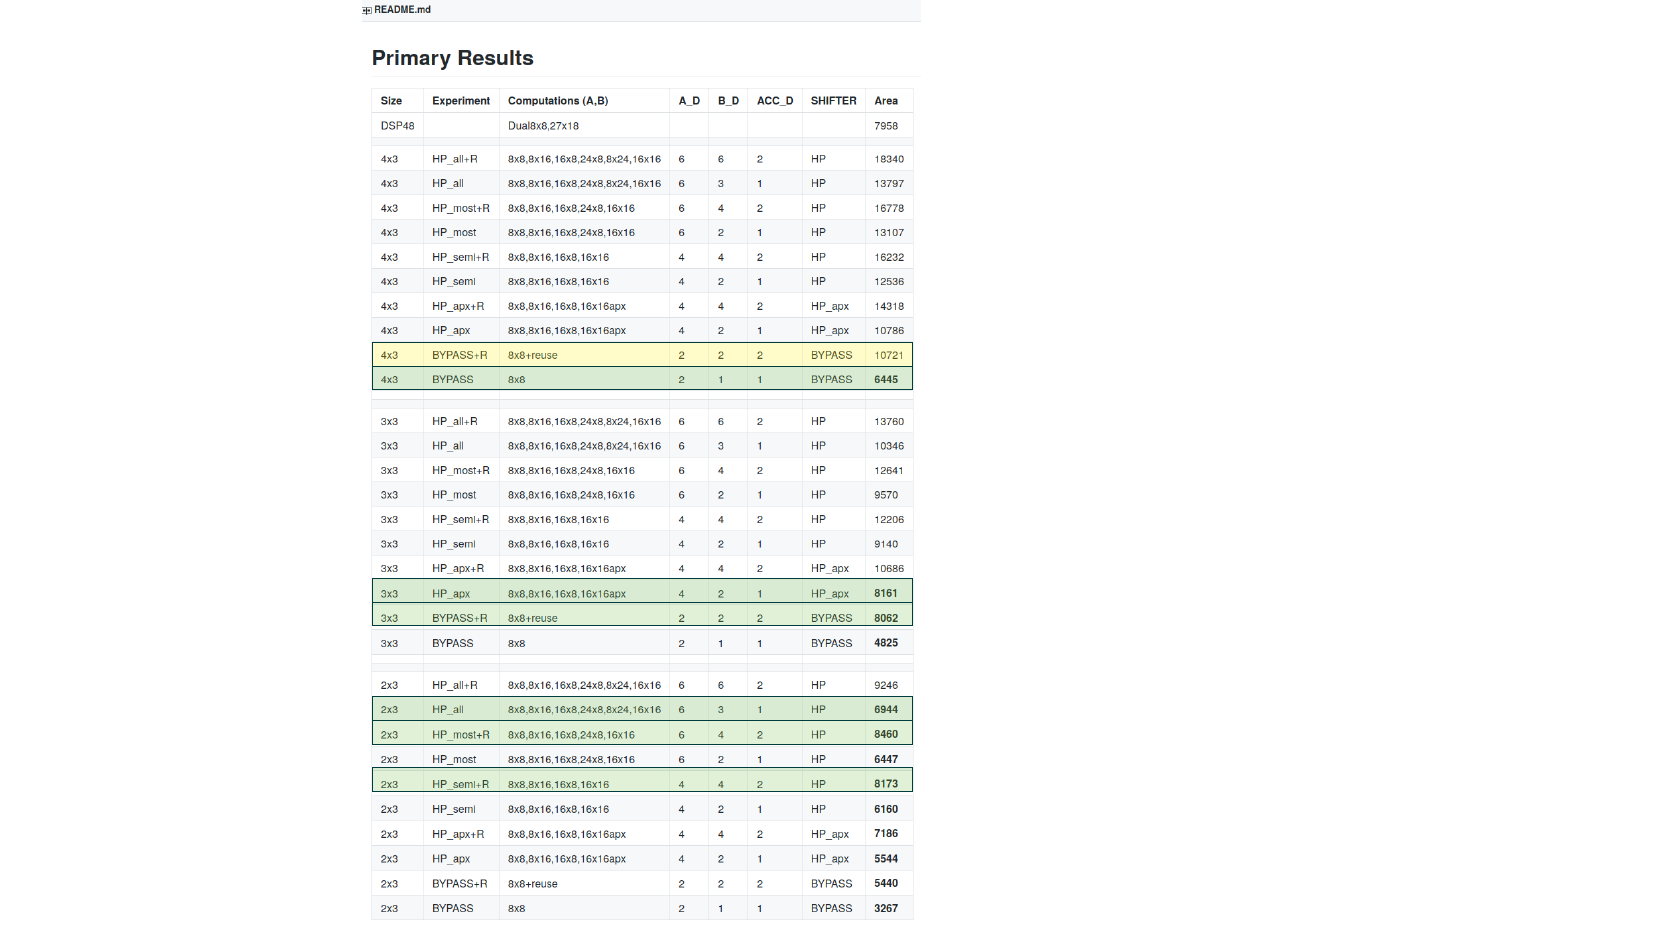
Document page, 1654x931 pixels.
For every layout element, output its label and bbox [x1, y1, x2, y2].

picture [362, 0, 921, 927]
text_box [372, 342, 913, 390]
text_box [372, 696, 913, 745]
text_box [372, 767, 913, 792]
text_box [372, 578, 913, 626]
